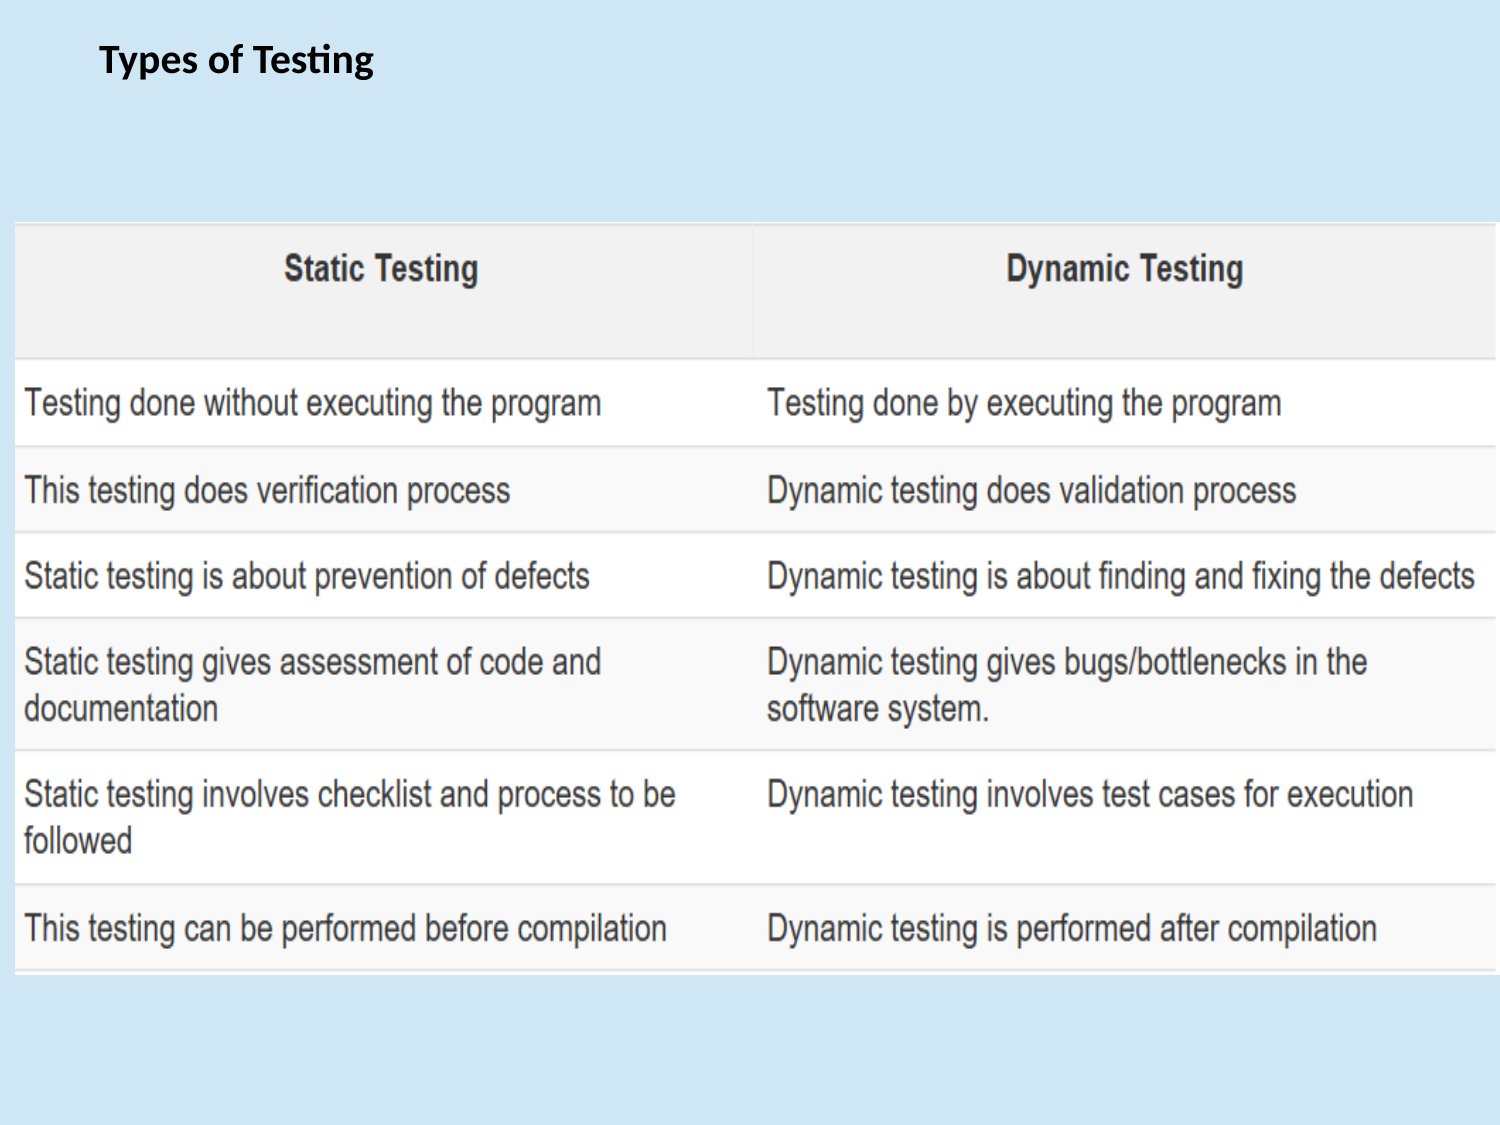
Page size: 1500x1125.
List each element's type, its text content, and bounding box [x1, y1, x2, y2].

text_box Types of Testing [84, 24, 877, 90]
picture [15, 222, 1500, 975]
